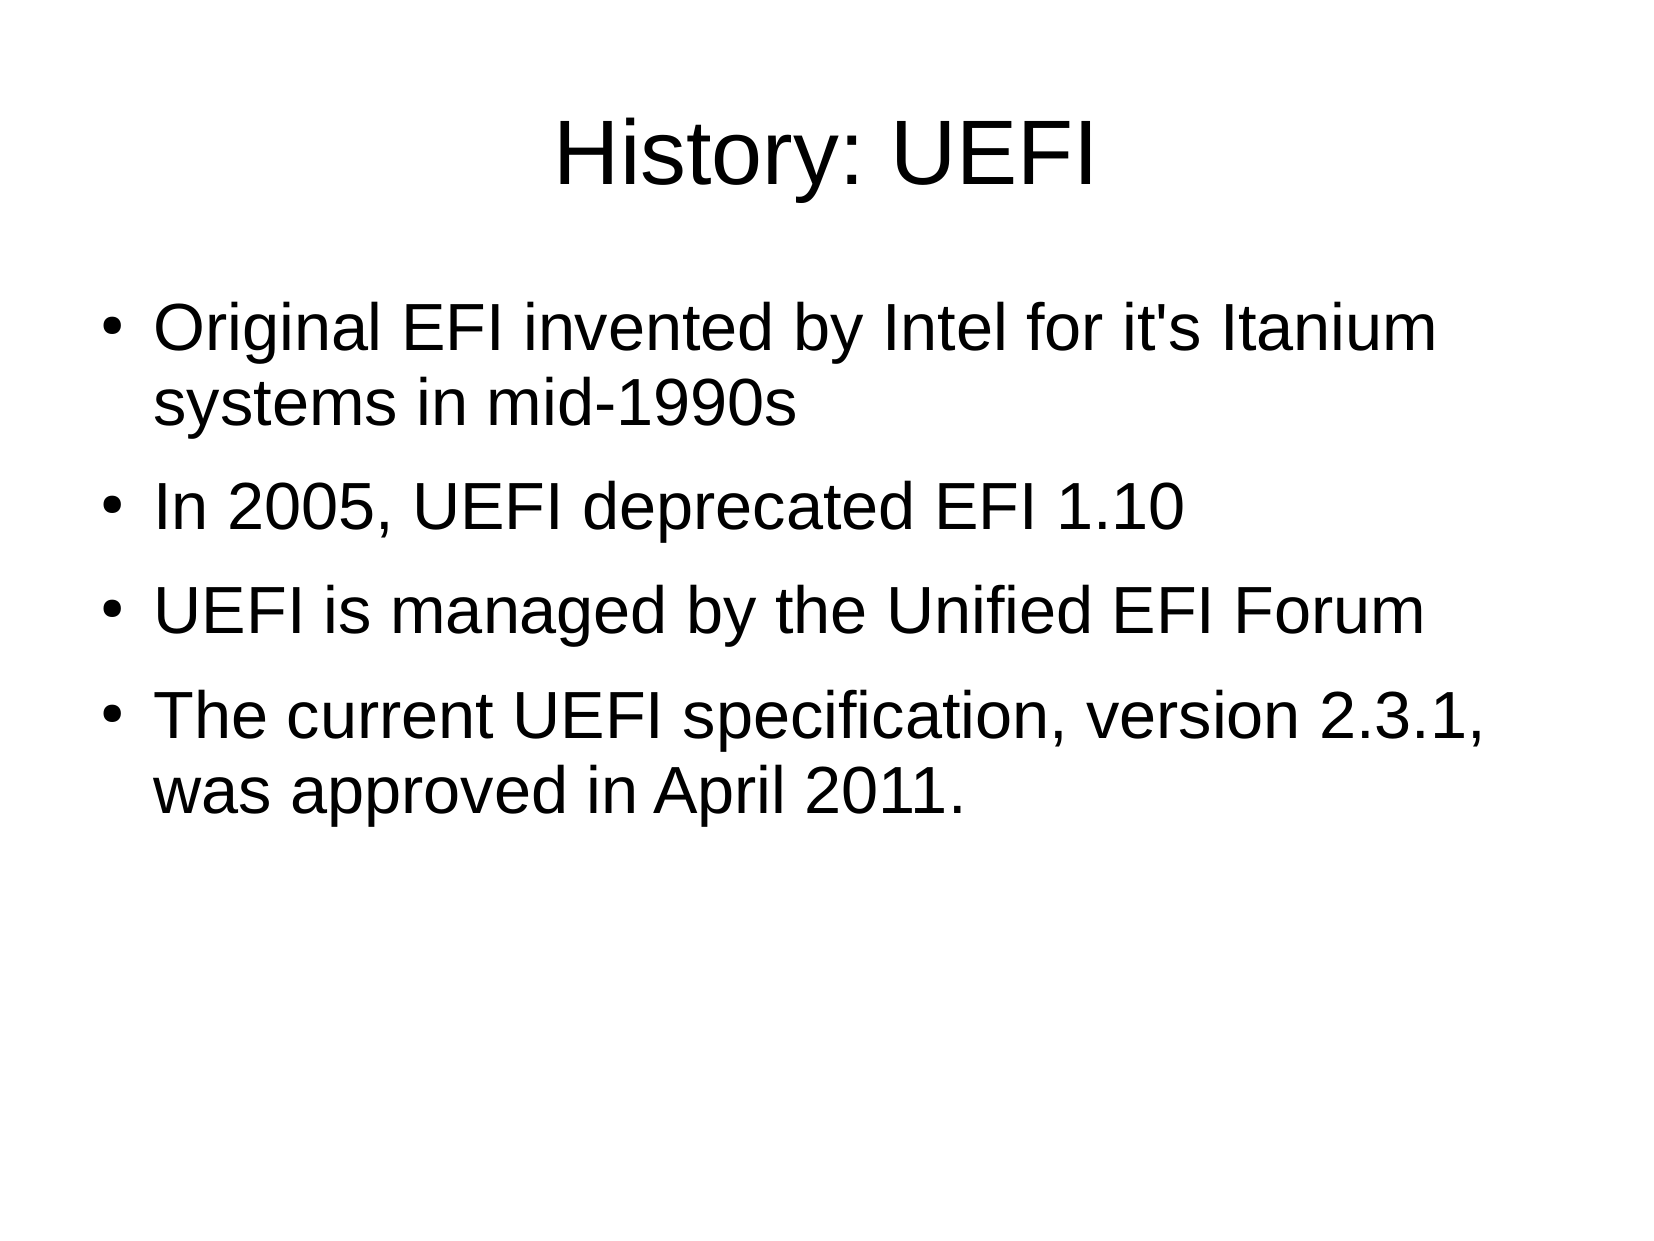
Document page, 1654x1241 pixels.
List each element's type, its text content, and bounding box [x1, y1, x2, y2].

title History: UEFI [82, 49, 1571, 257]
list Original EFI invented by Intel for it's Itanium systems in mid-1990s In 2005, UEFI deprecated EFI 1.10 UEFI is managed by the Unified EFI Forum The current UEFI specification, version 2.3.1, was approved in April 2011. [82, 290, 1538, 1010]
